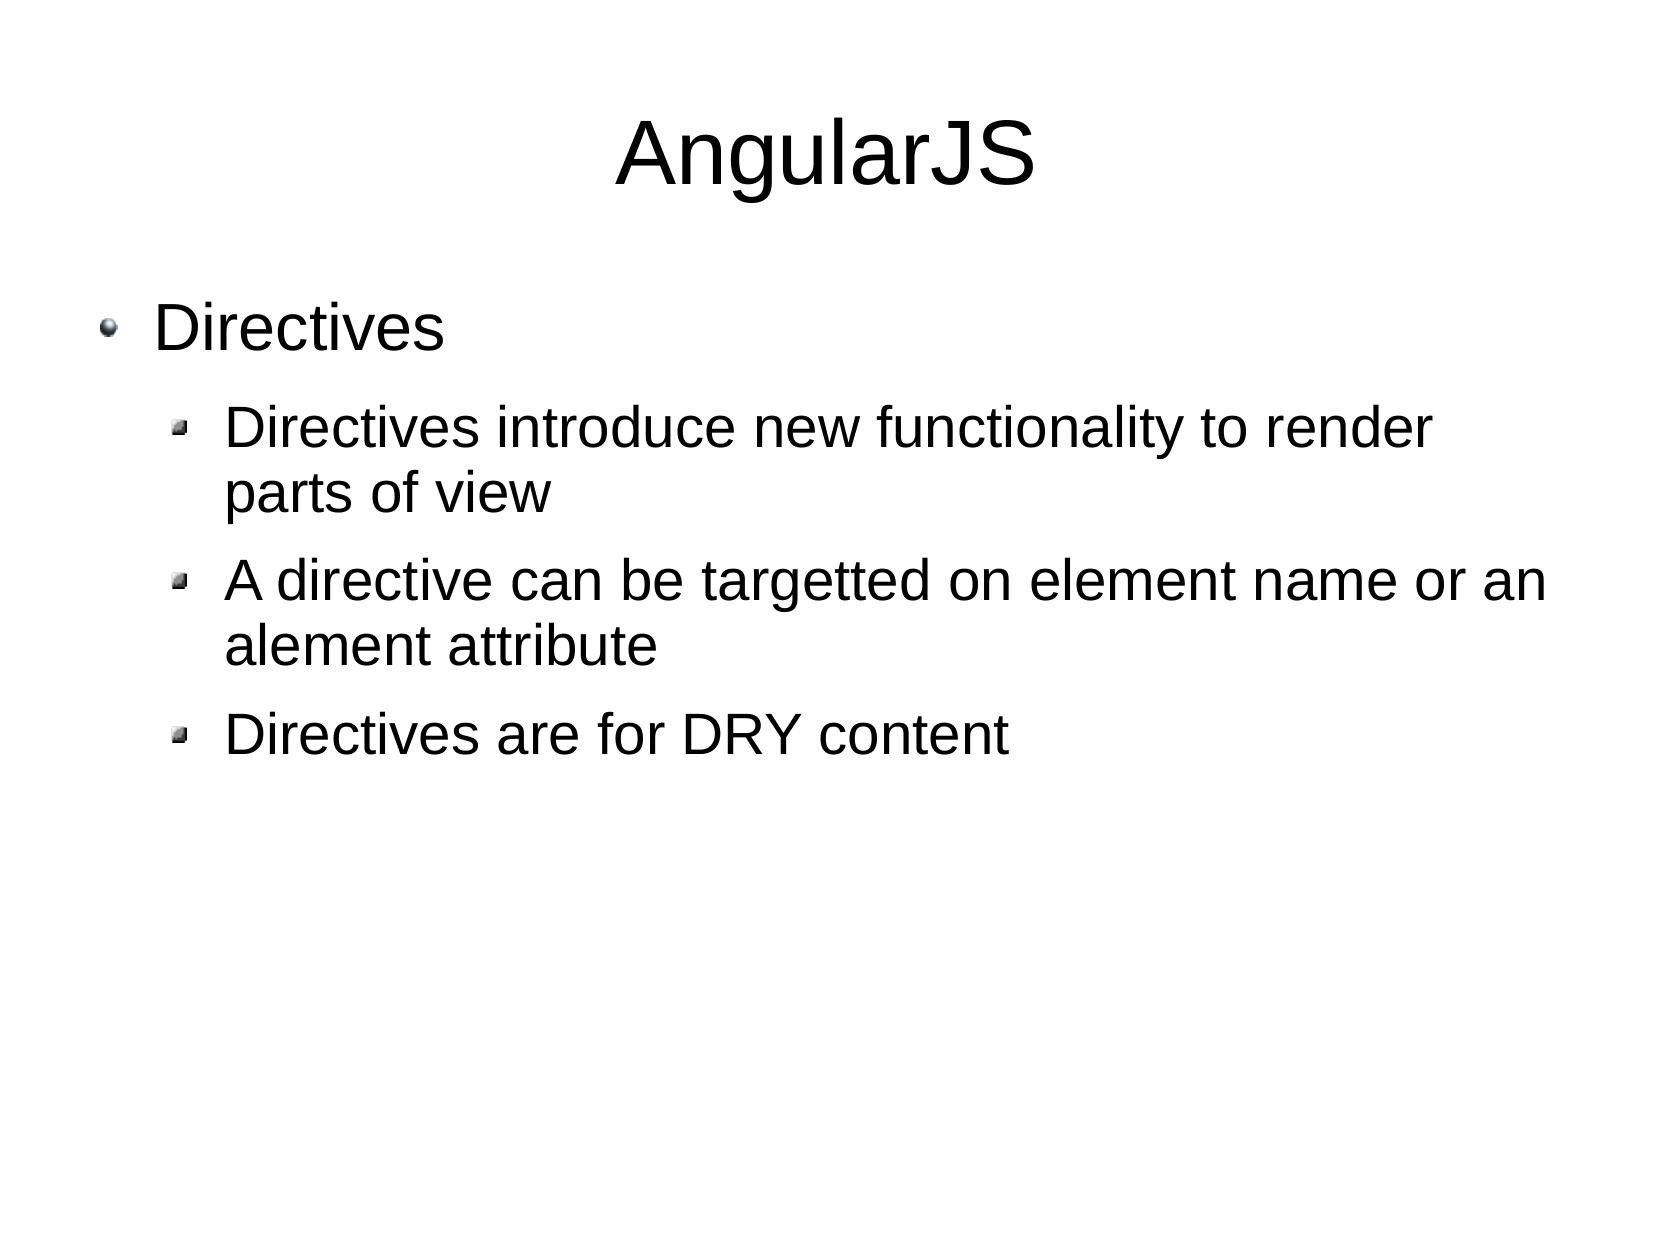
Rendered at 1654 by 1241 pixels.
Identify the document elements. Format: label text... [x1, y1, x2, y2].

list Directives Directives introduce new functionality to render parts of view A directive can be targetted on element name or an alement attribute Directives are for DRY content [82, 290, 1571, 1010]
title AngularJS [82, 49, 1571, 257]
